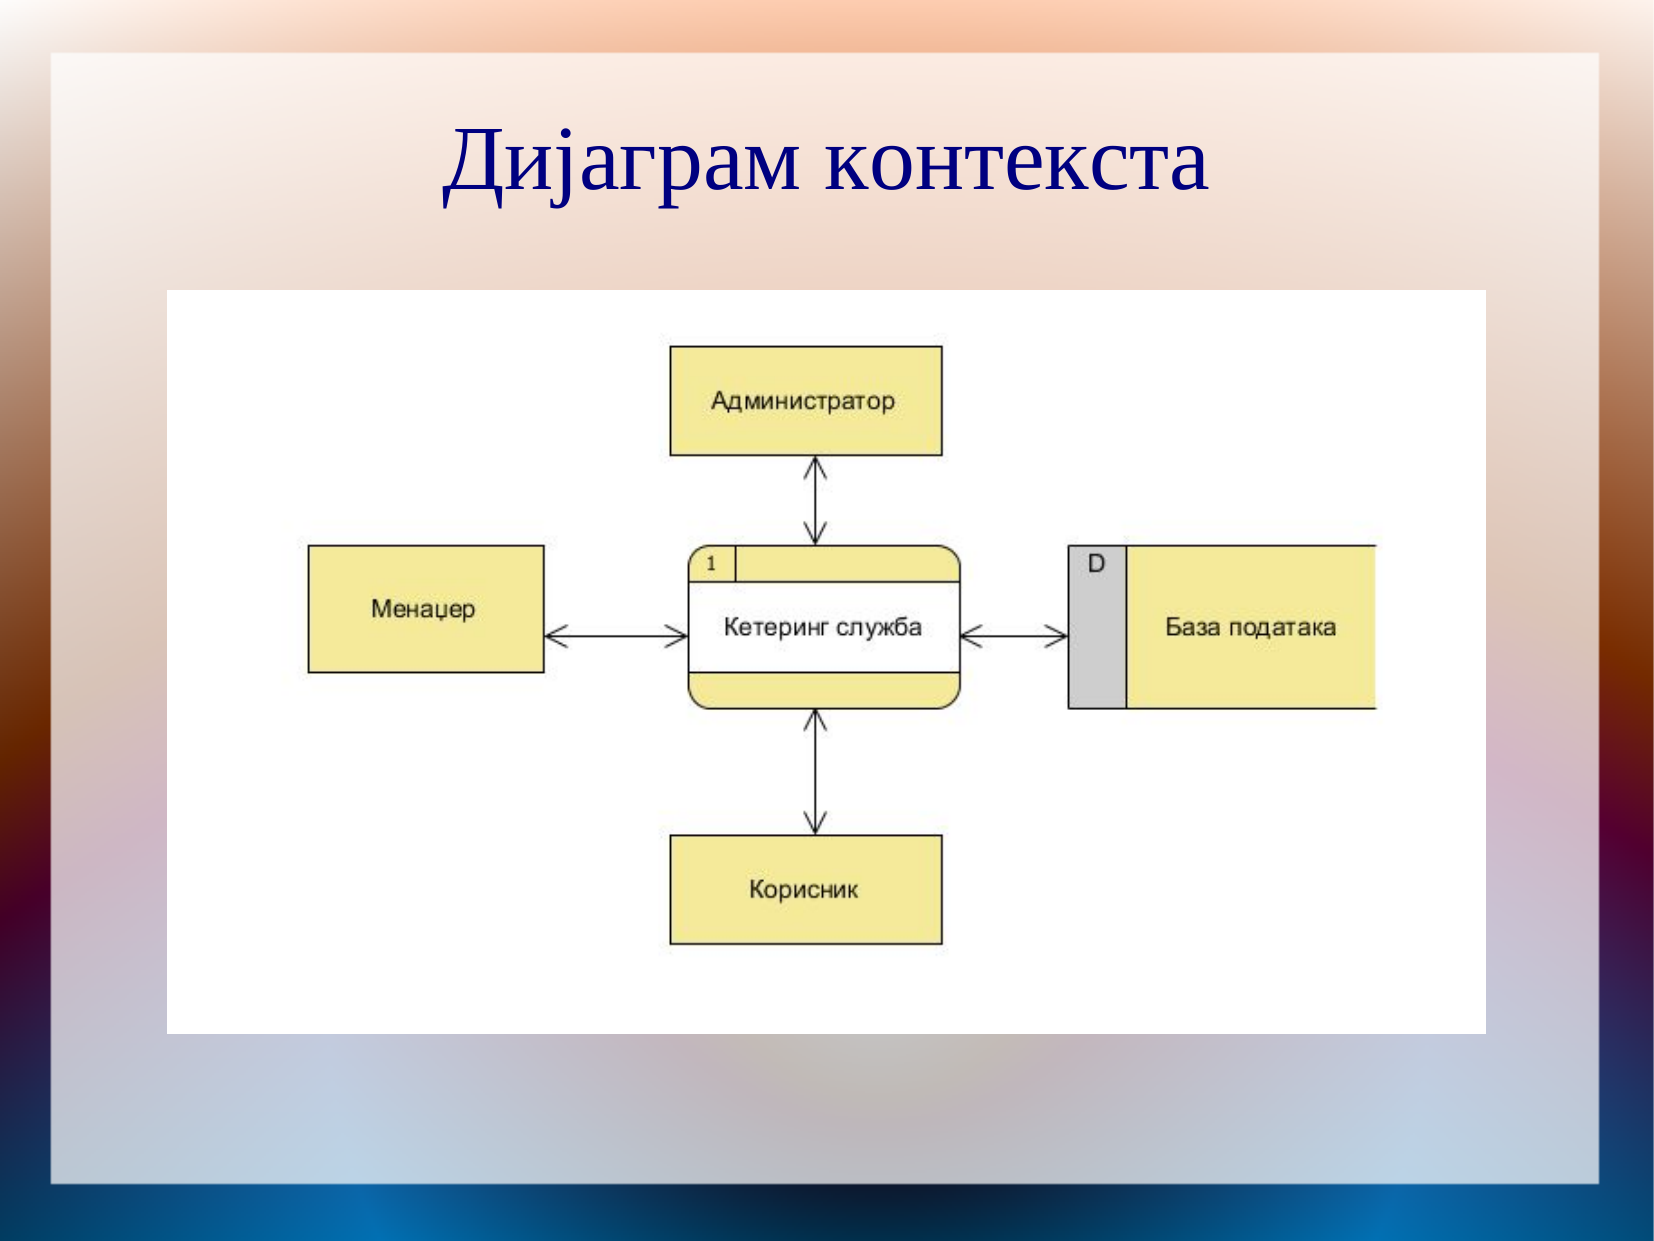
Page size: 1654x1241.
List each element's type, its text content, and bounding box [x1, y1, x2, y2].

title Дијаграм контекста [82, 55, 1571, 263]
picture [0, 0, 1654, 1241]
